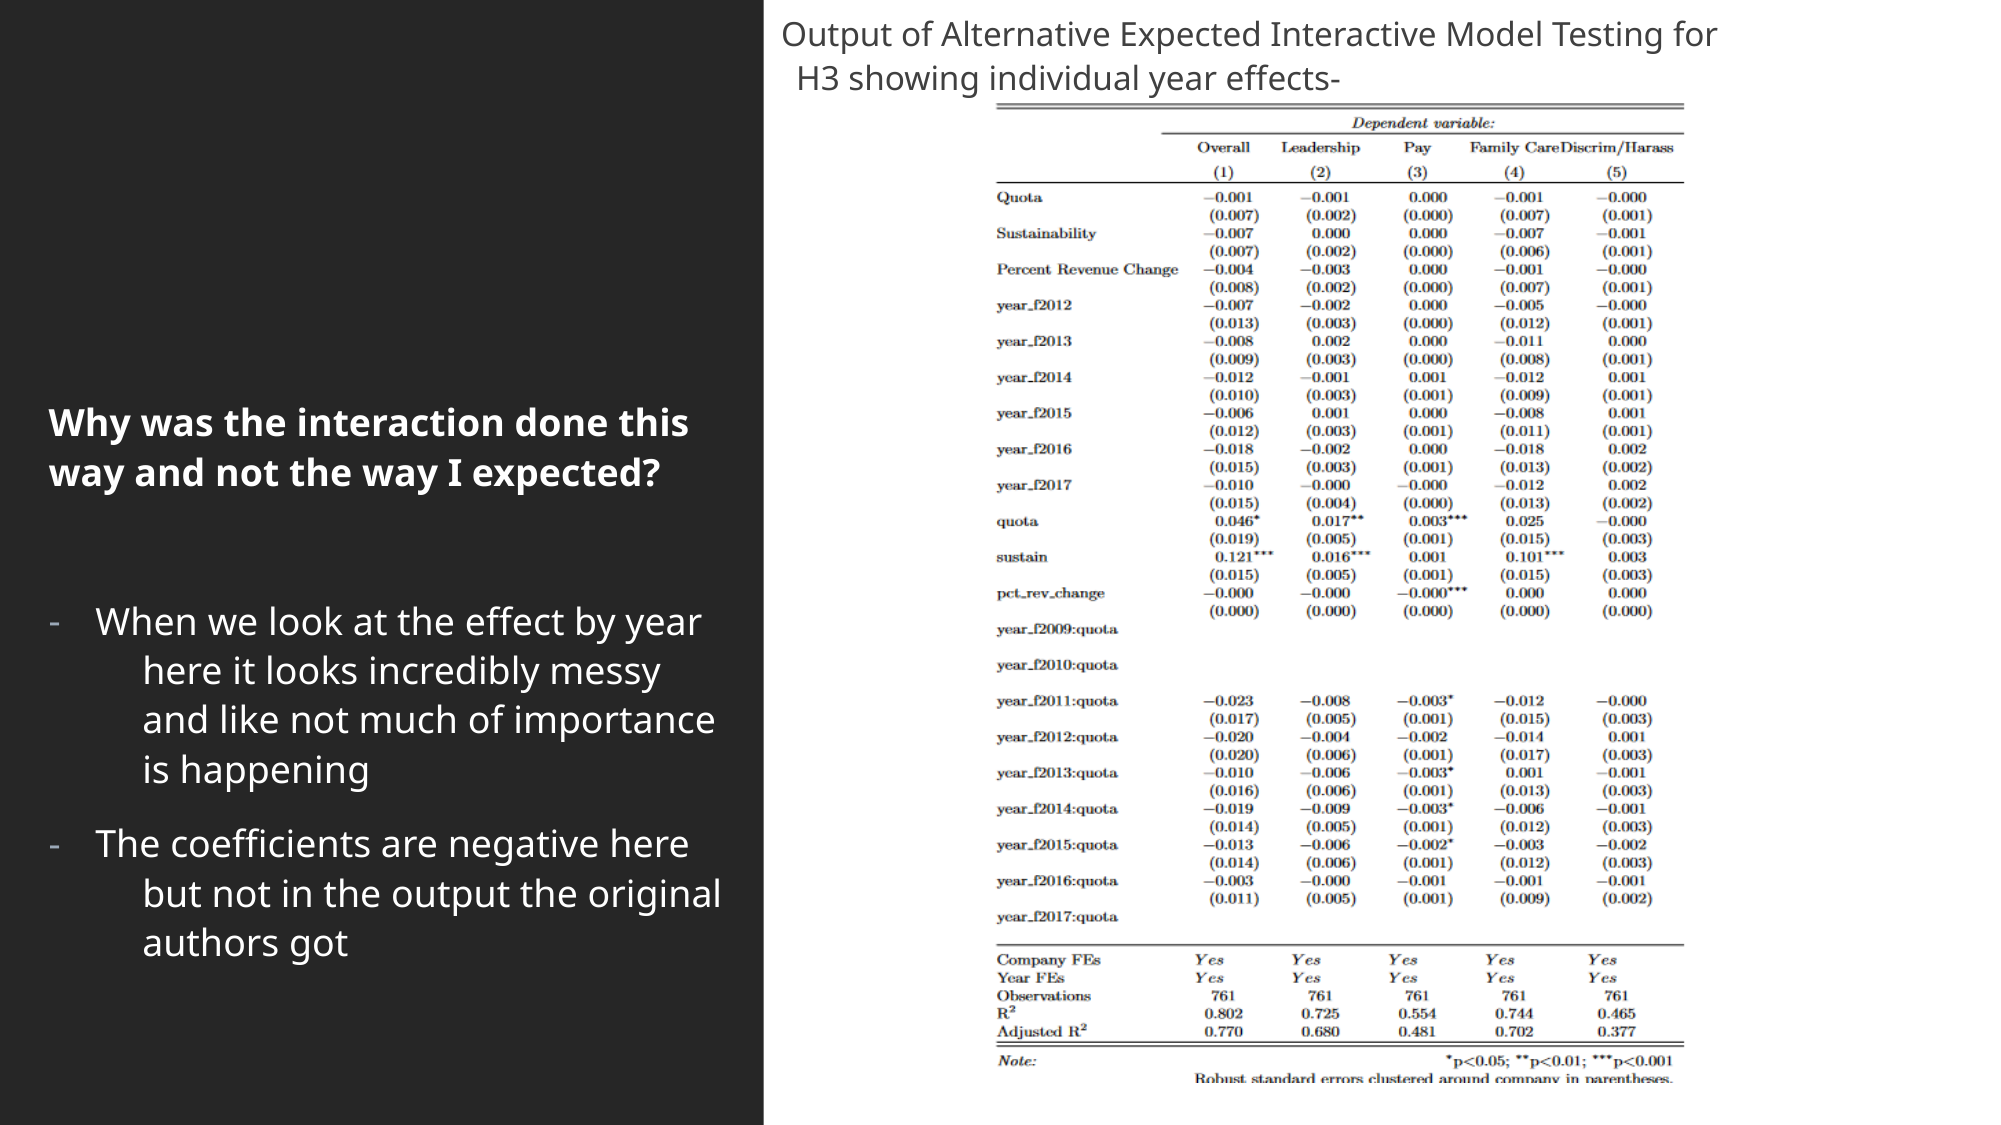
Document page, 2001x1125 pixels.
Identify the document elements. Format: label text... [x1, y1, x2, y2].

list Output of Alternative Expected Interactive Model Testing for H3 showing individual year effects- [765, 1, 1739, 871]
picture [868, 102, 1804, 1083]
list Why was the interaction done this way and not the way I expected? When we look at the effect by year here it looks incredibly messy and like not much of importance is happening The coefficients are negative here but not in the output the original authors got [33, 386, 748, 1125]
